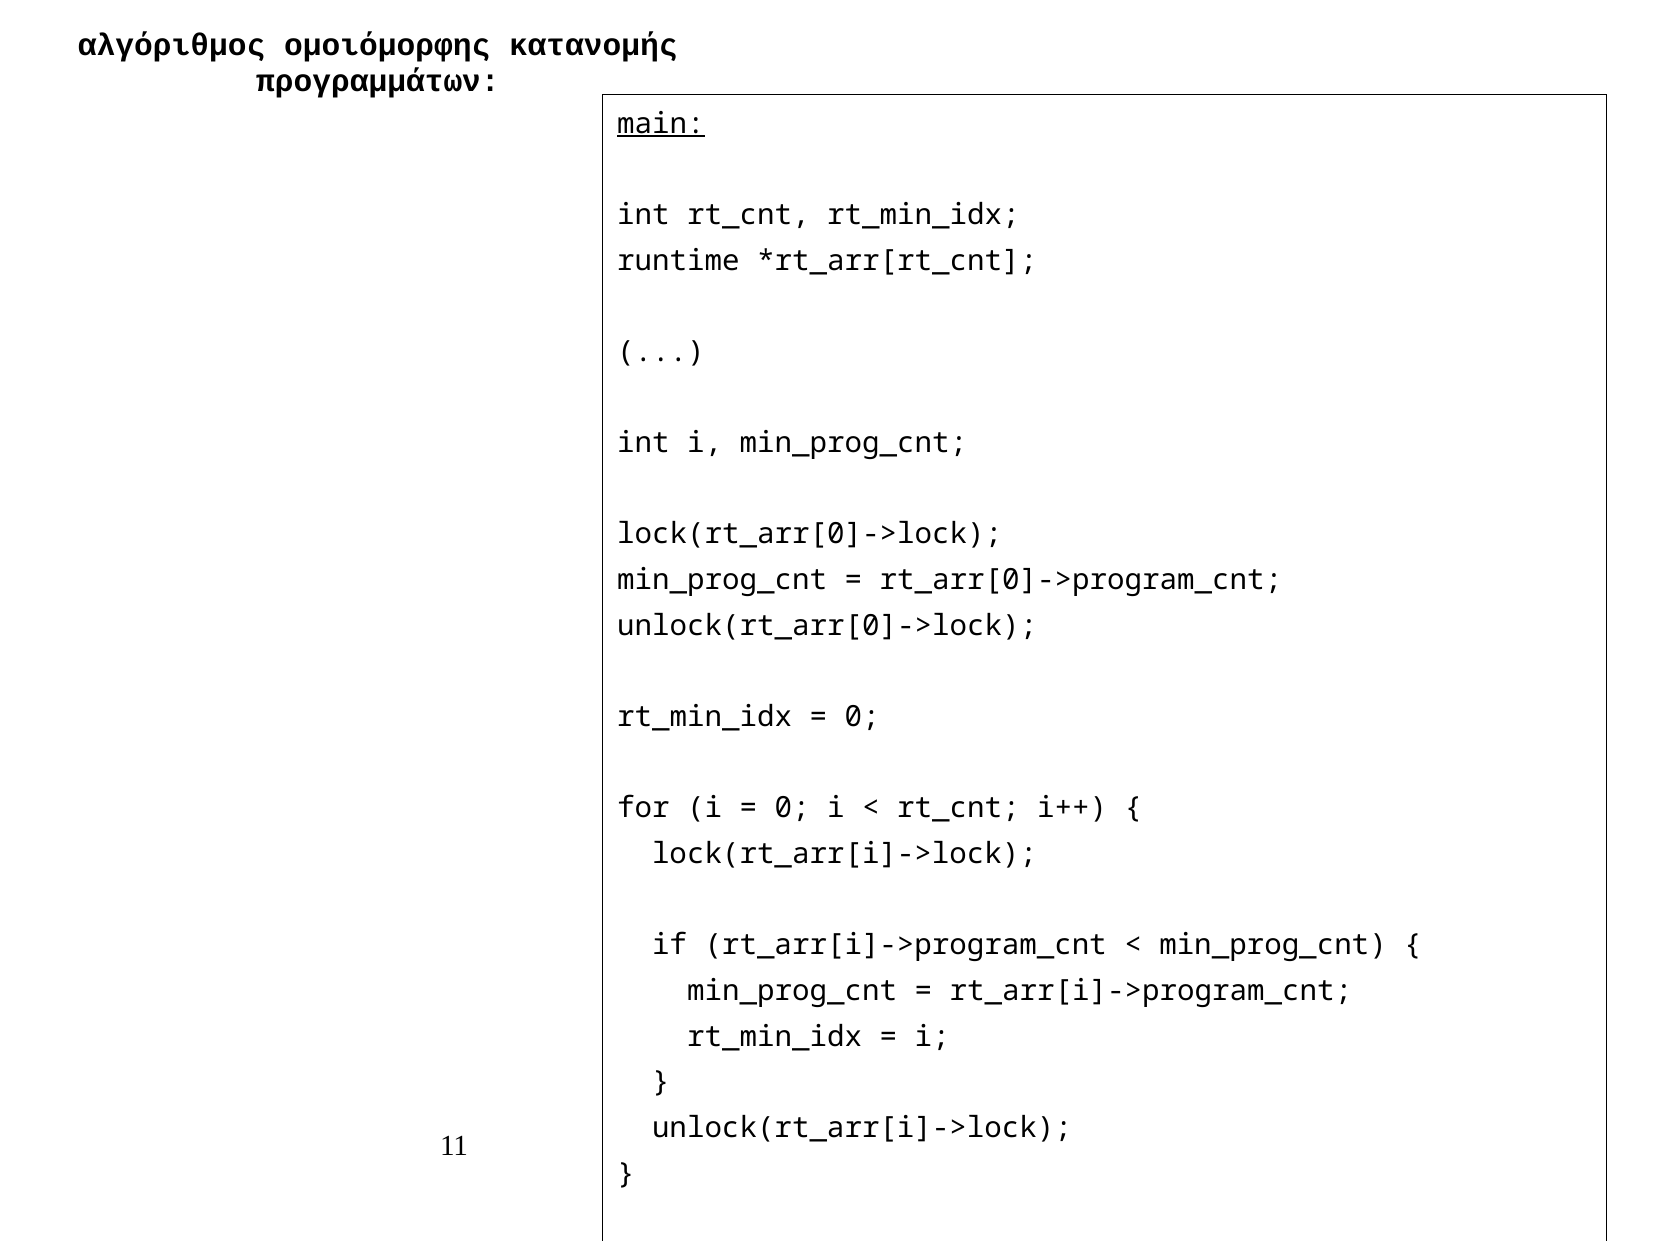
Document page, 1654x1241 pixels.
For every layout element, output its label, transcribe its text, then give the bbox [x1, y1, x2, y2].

text_box main: int rt_cnt, rt_min_idx; runtime *rt_arr[rt_cnt]; (...) int i, min_prog_cnt; lock(rt_arr[0]->lock); min_prog_cnt = rt_arr[0]->program_cnt; unlock(rt_arr[0]->lock); rt_min_idx = 0; for (i = 0; i < rt_cnt; i++) { lock(rt_arr[i]->lock); if (rt_arr[i]->program_cnt < min_prog_cnt) { min_prog_cnt = rt_arr[i]->program_cnt; rt_min_idx = i; } unlock(rt_arr[i]->lock); } runtime_attach_program(rt_arr[rt_min_idx], prog); [602, 94, 1607, 1146]
text_box αλγόριθμος ομοιόμορφης κατανομής προγραμμάτων: [23, 23, 733, 107]
